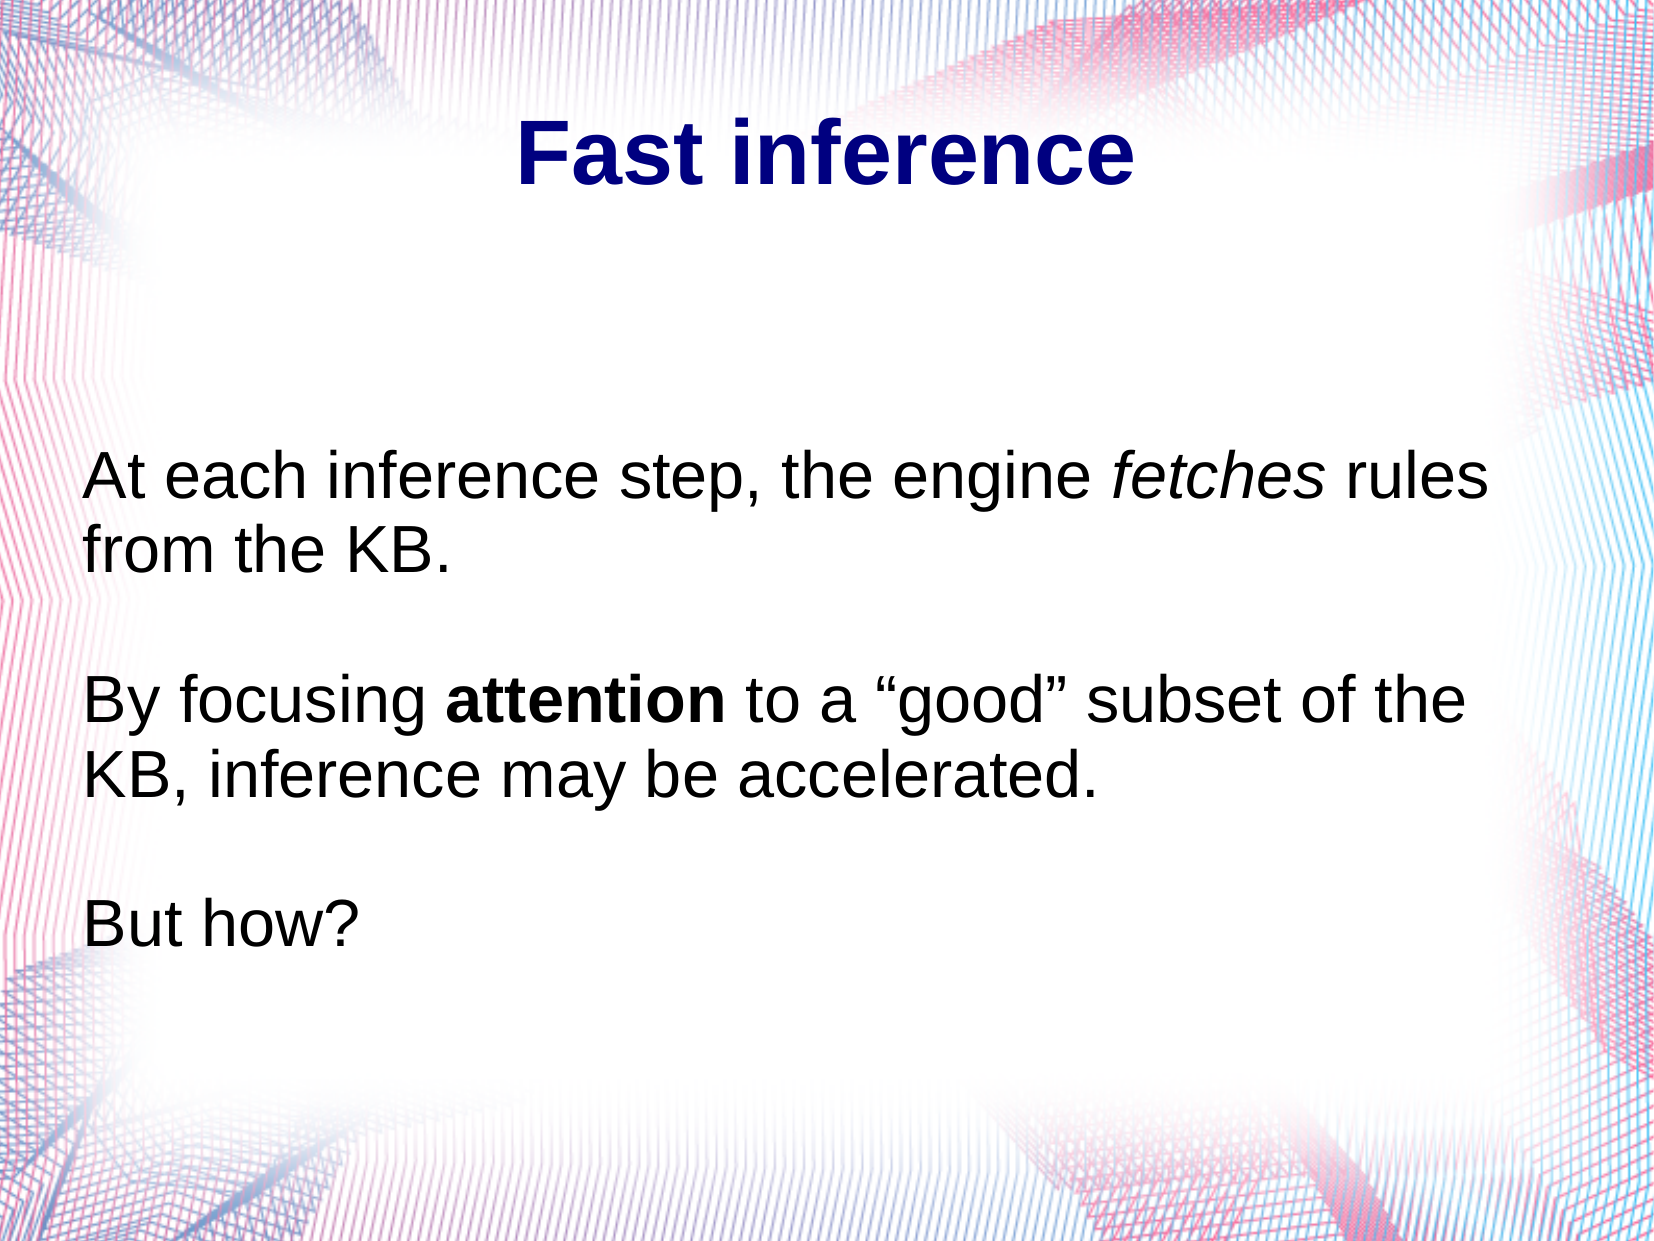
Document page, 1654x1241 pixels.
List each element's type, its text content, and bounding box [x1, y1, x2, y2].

subtitle At each inference step, the engine fetches rules from the KB. By focusing attention to a “good” subset of the KB, inference may be accelerated. But how? [82, 297, 1571, 1102]
title Fast inference [82, 49, 1571, 257]
picture [0, 0, 1654, 1241]
